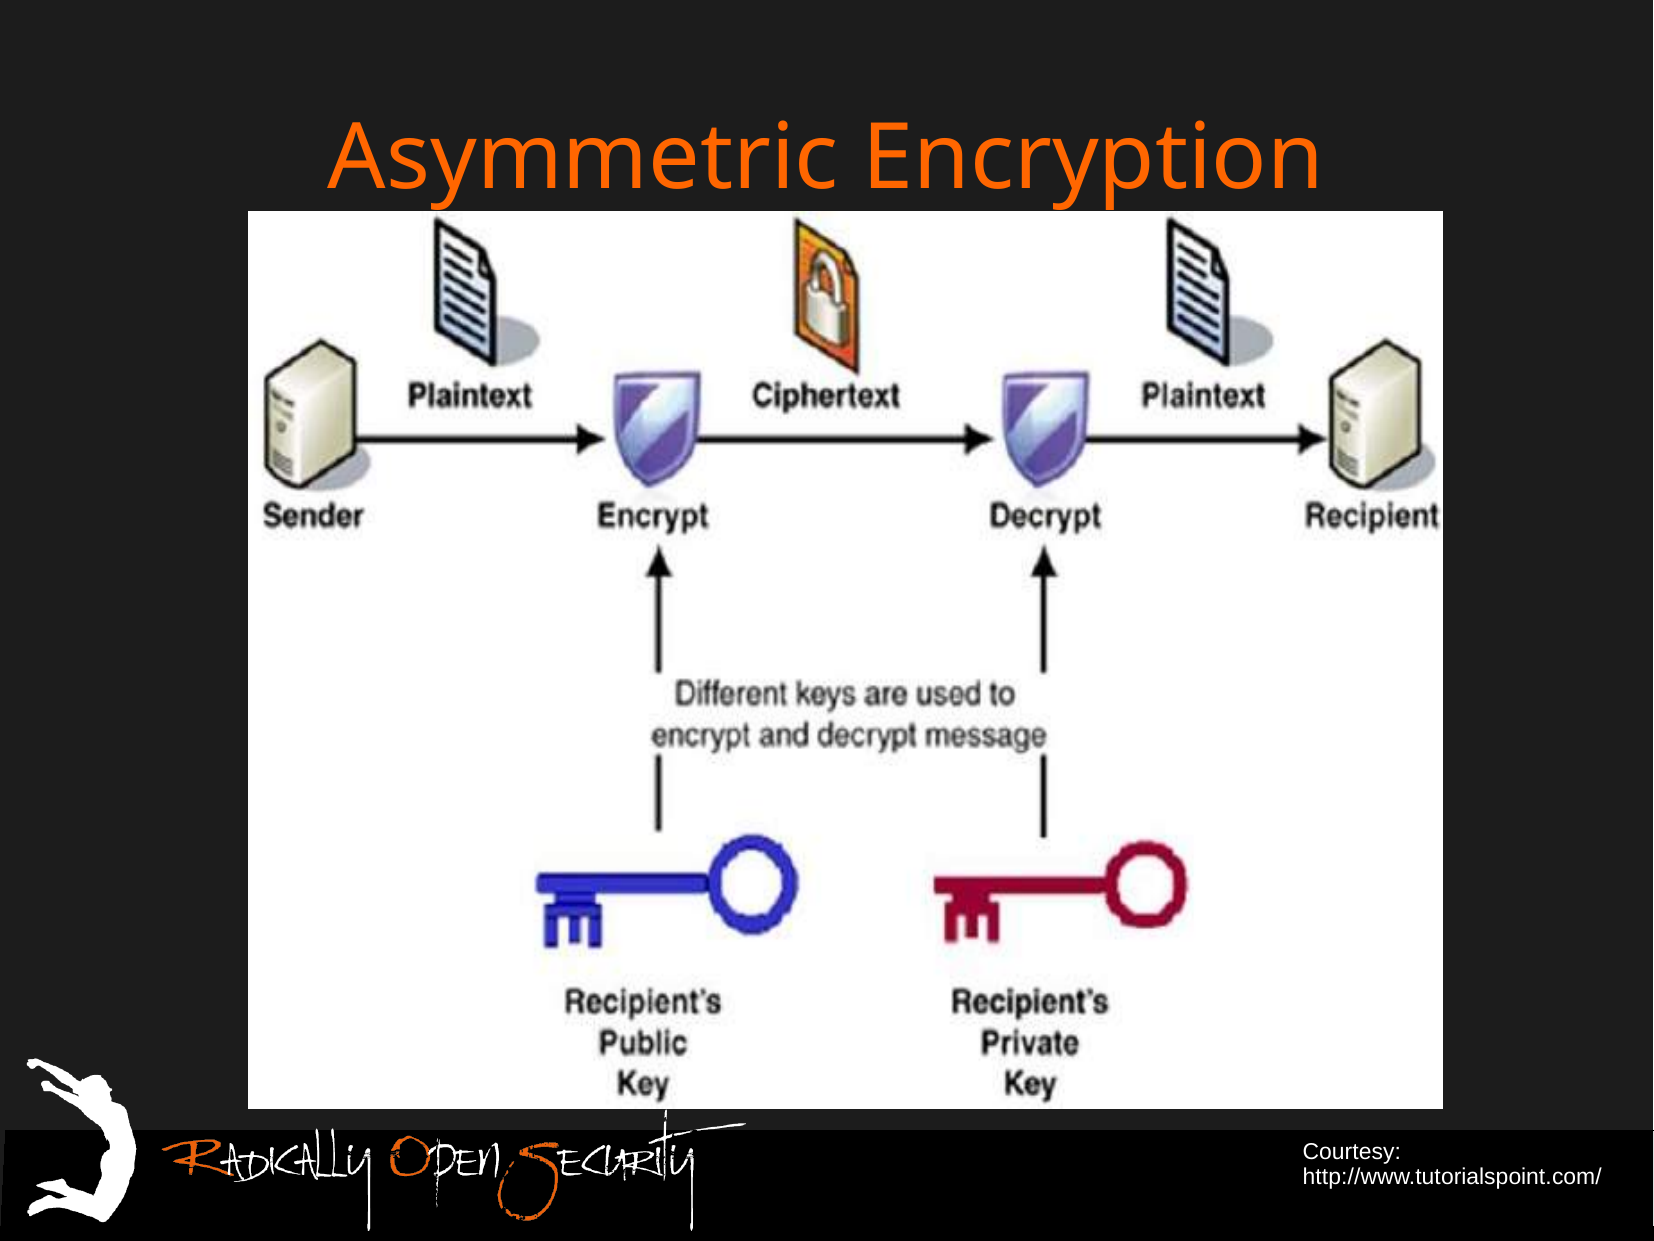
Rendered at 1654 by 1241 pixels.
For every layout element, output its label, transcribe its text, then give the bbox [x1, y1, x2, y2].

picture [0, 211, 1443, 1241]
title Asymmetric Encryption [82, 49, 1571, 257]
text_box Courtesy: http://www.tutorialspoint.com/ [1287, 1131, 1645, 1197]
